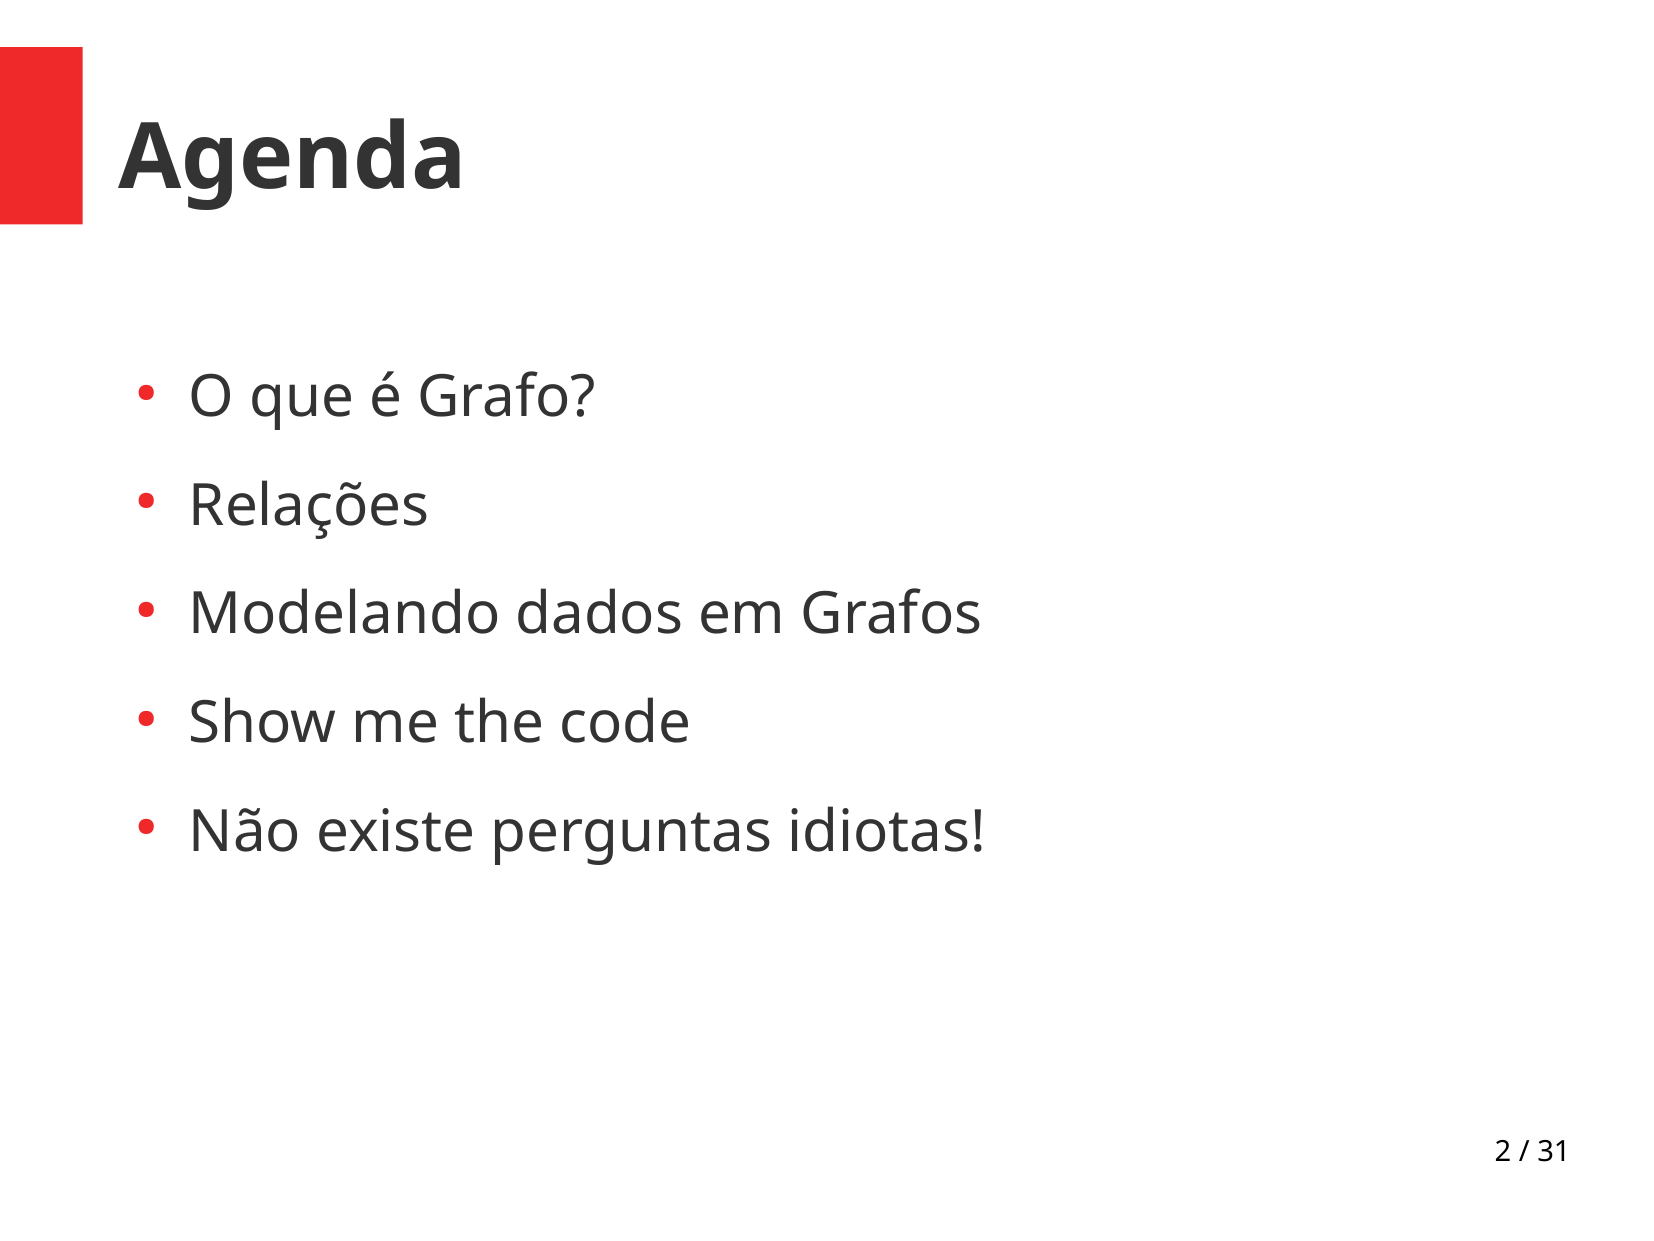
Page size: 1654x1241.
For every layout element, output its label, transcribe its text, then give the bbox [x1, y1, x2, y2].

title Agenda [118, 49, 1571, 257]
list O que é Grafo? Relações Modelando dados em Grafos Show me the code Não existe perguntas idiotas! [118, 354, 1536, 1074]
